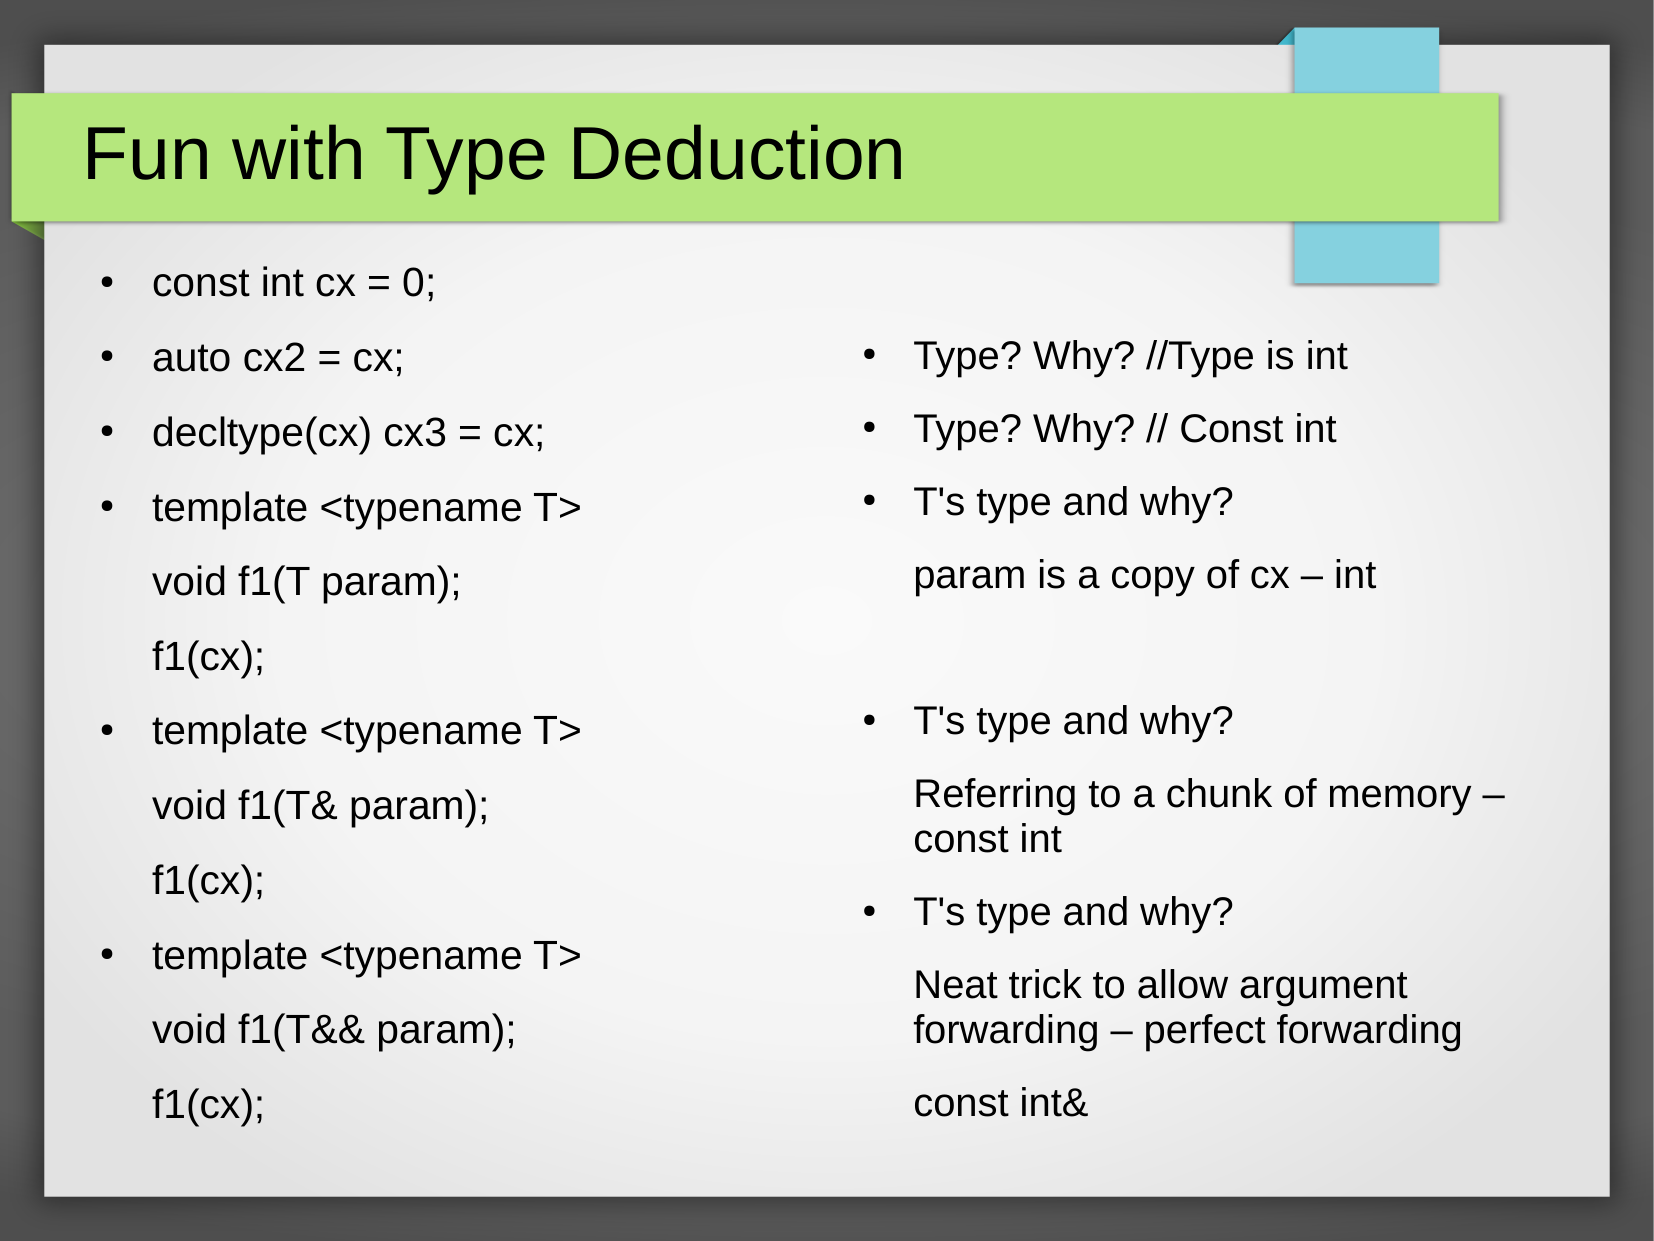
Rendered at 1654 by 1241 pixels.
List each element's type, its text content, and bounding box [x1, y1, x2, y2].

list Type? Why? //Type is int Type? Why? // Const int T's type and why? param is a copy of cx – int T's type and why? Referring to a chunk of memory – const int T's type and why? Neat trick to allow argument forwarding – perfect forwarding const int& [845, 259, 1572, 1130]
list const int cx = 0; auto cx2 = cx; decltype(cx) cx3 = cx; template <typename T> void f1(T param); f1(cx); template <typename T> void f1(T& param); f1(cx); template <typename T> void f1(T&& param); f1(cx); [82, 259, 809, 1130]
picture [0, 0, 1654, 1241]
title Fun with Type Deduction [82, 94, 1264, 213]
